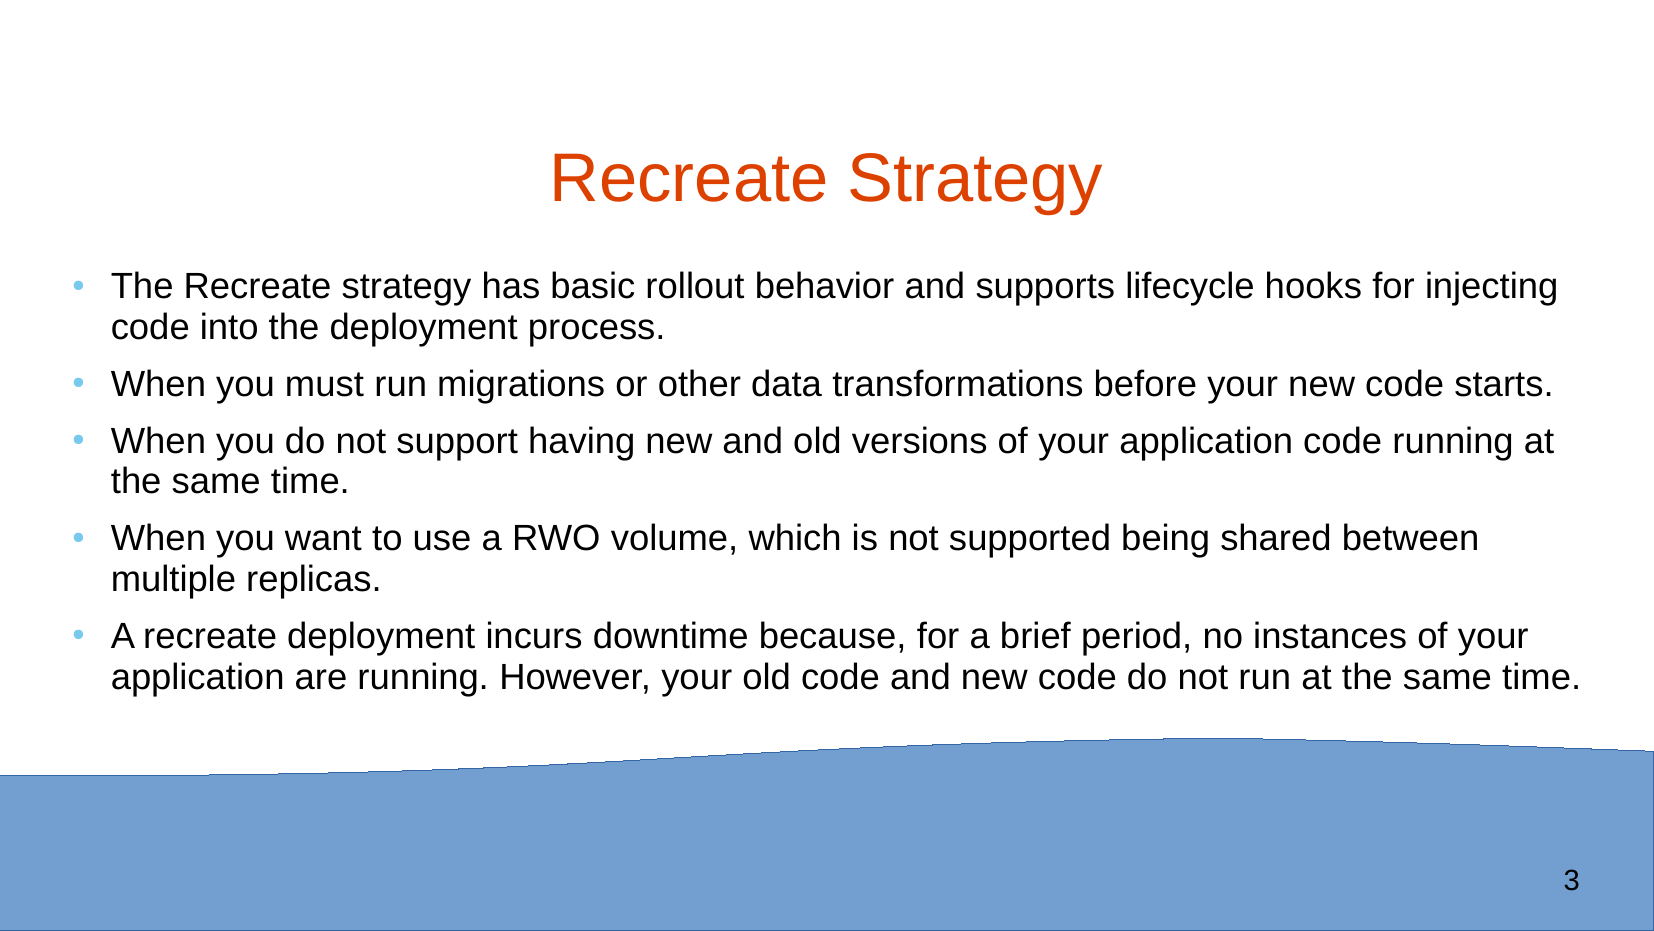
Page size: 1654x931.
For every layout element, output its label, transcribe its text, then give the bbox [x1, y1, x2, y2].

title Recreate Strategy [88, 88, 1565, 265]
list The Recreate strategy has basic rollout behavior and supports lifecycle hooks for injecting code into the deployment process. When you must run migrations or other data transformations before your new code starts. When you do not support having new and old versions of your application code running at the same time. When you want to use a RWO volume, which is not supported being shared between multiple replicas. A recreate deployment incurs downtime because, for a brief period, no instances of your application are running. However, your old code and new code do not run at the same time. [59, 265, 1595, 709]
